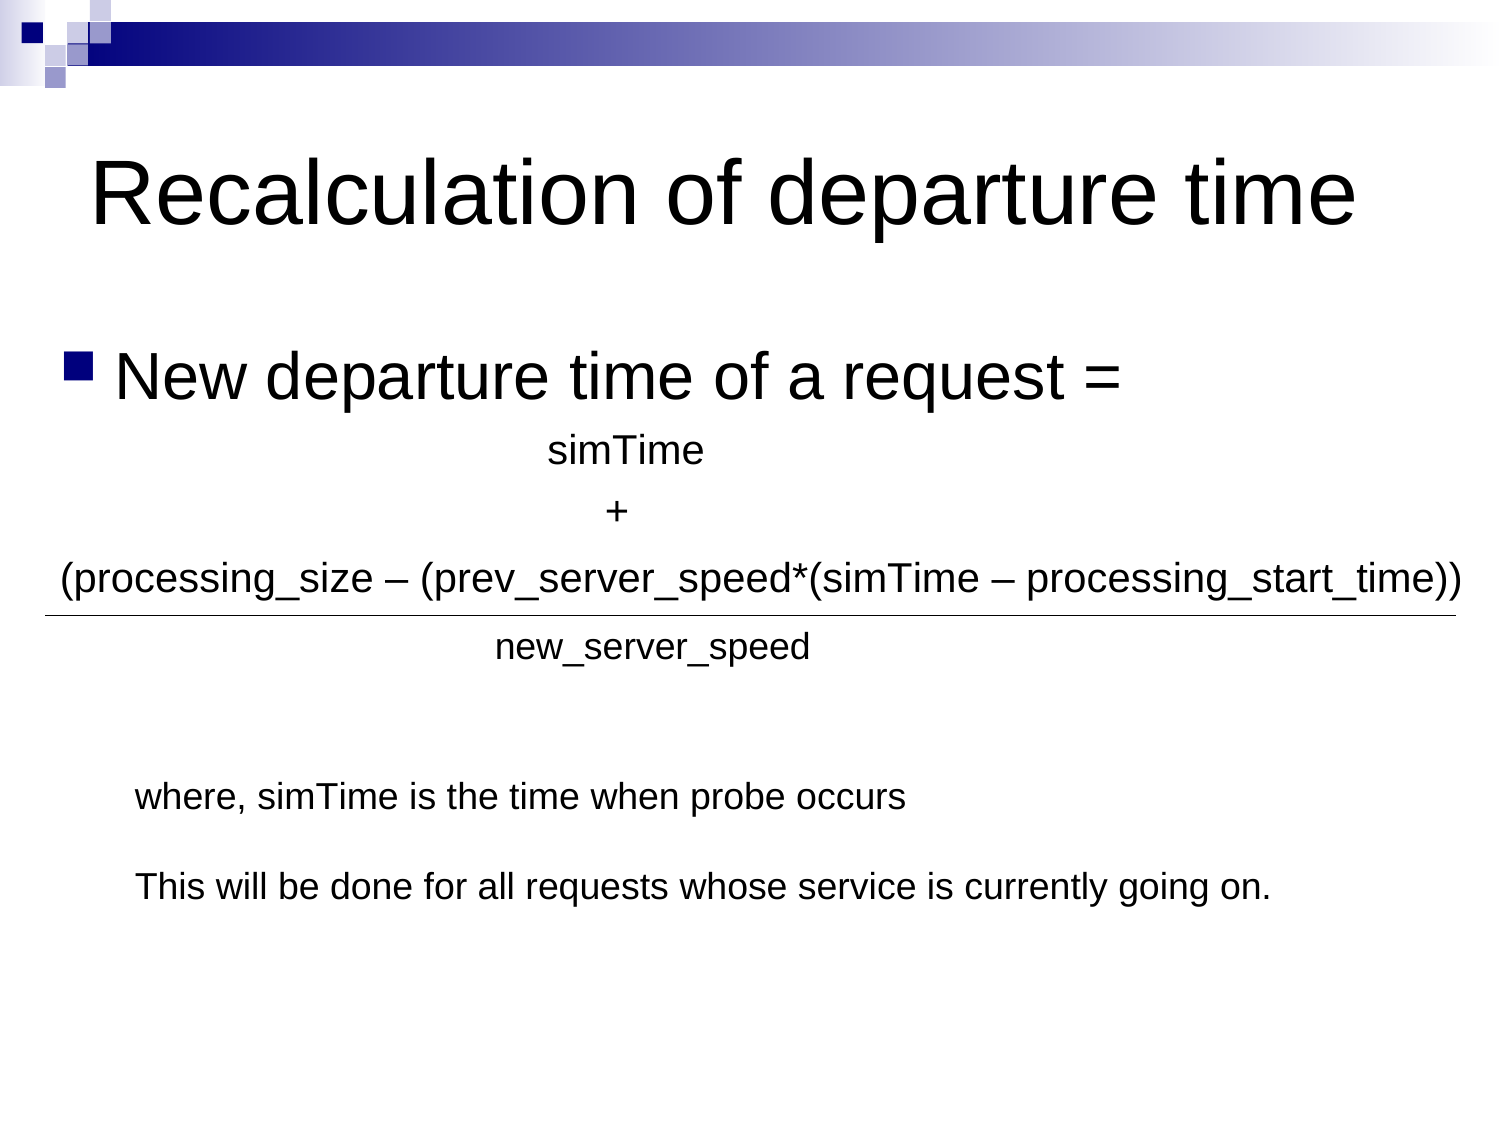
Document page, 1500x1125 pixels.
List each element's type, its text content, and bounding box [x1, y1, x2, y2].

text_box where, simTime is the time when probe occurs This will be done for all requests whose service is currently going on. [120, 765, 1396, 915]
text_box new_server_speed [480, 615, 991, 675]
list New departure time of a request = simTime + (processing_size – (prev_server_speed*(simTime – processing_start_time)) [45, 324, 1486, 706]
title Recalculation of departure time [75, 75, 1426, 301]
